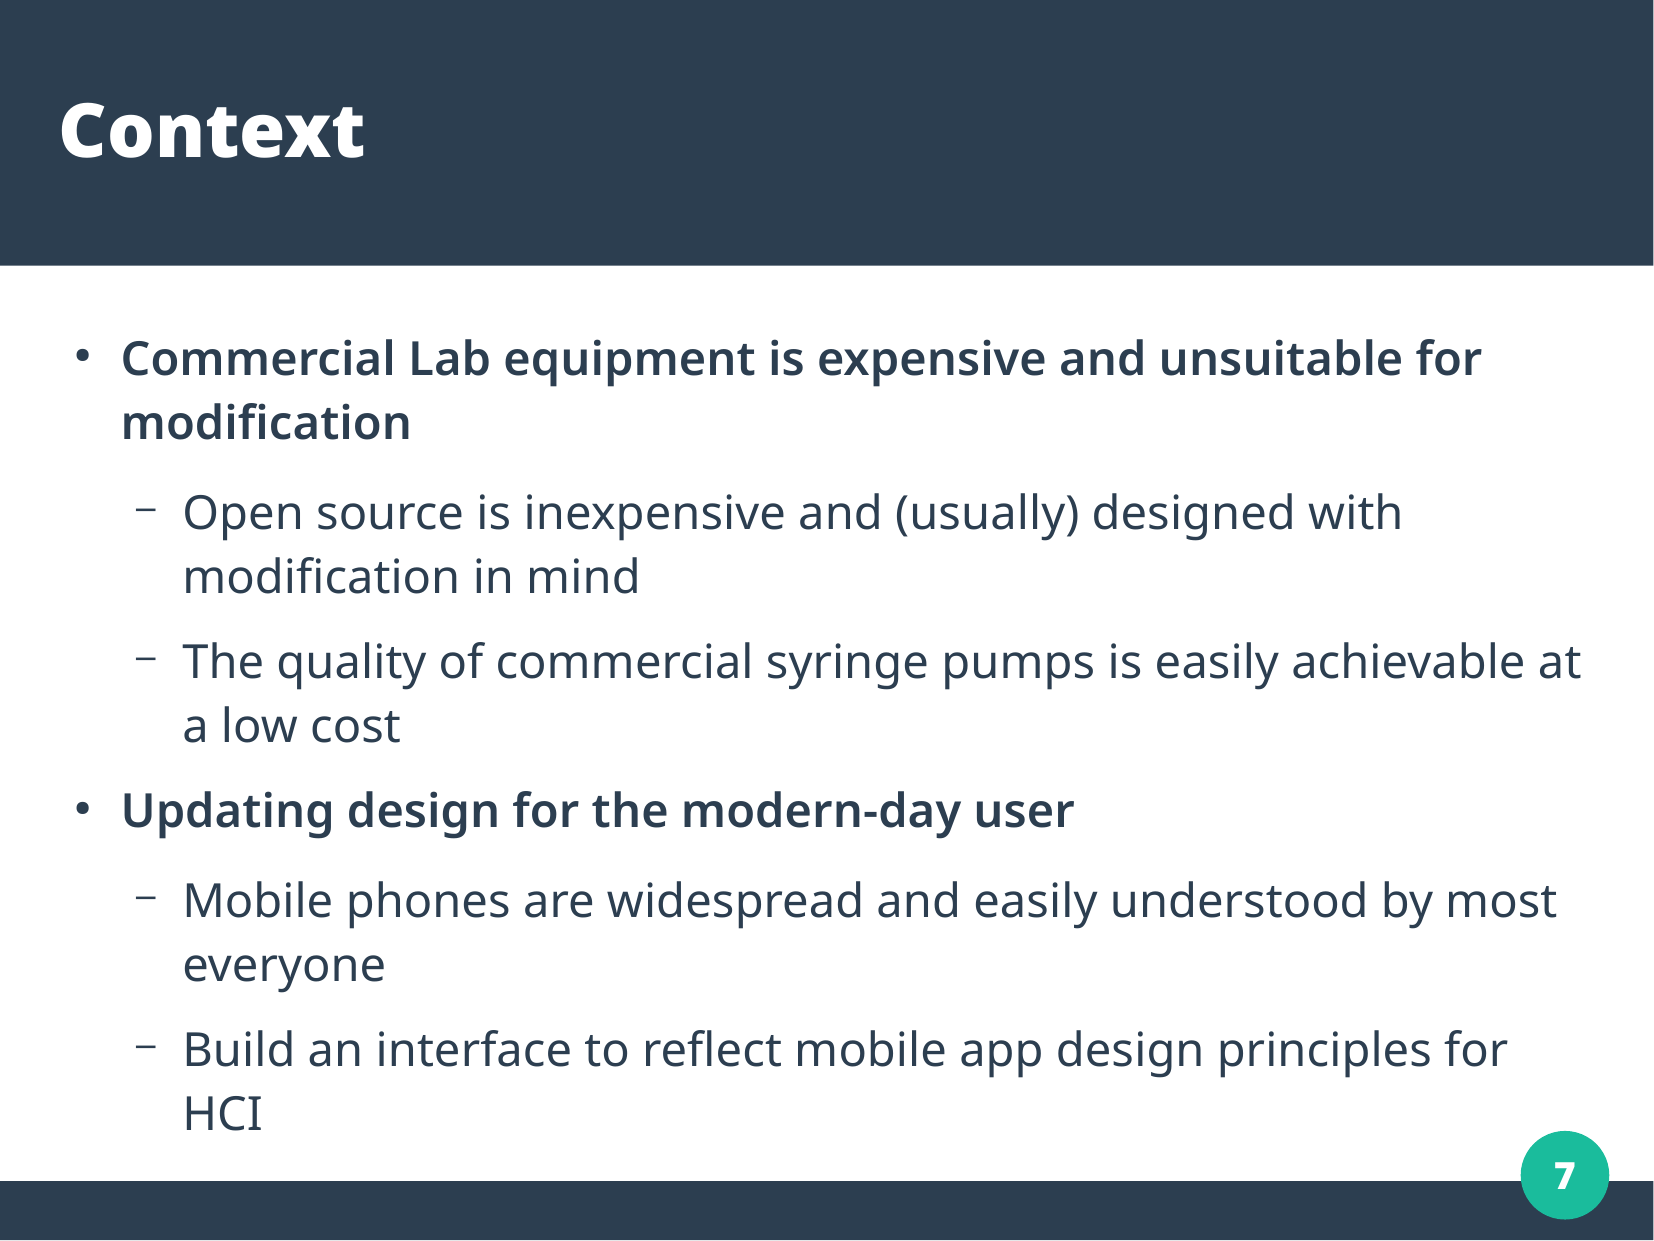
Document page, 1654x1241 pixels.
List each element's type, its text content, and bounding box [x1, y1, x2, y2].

list Commercial Lab equipment is expensive and unsuitable for modification Open source is inexpensive and (usually) designed with modification in mind The quality of commercial syringe pumps is easily achievable at a low cost Updating design for the modern-day user Mobile phones are widespread and easily understood by most everyone Build an interface to reflect mobile app design principles for HCI [59, 324, 1595, 1152]
title Context [59, 49, 1595, 207]
